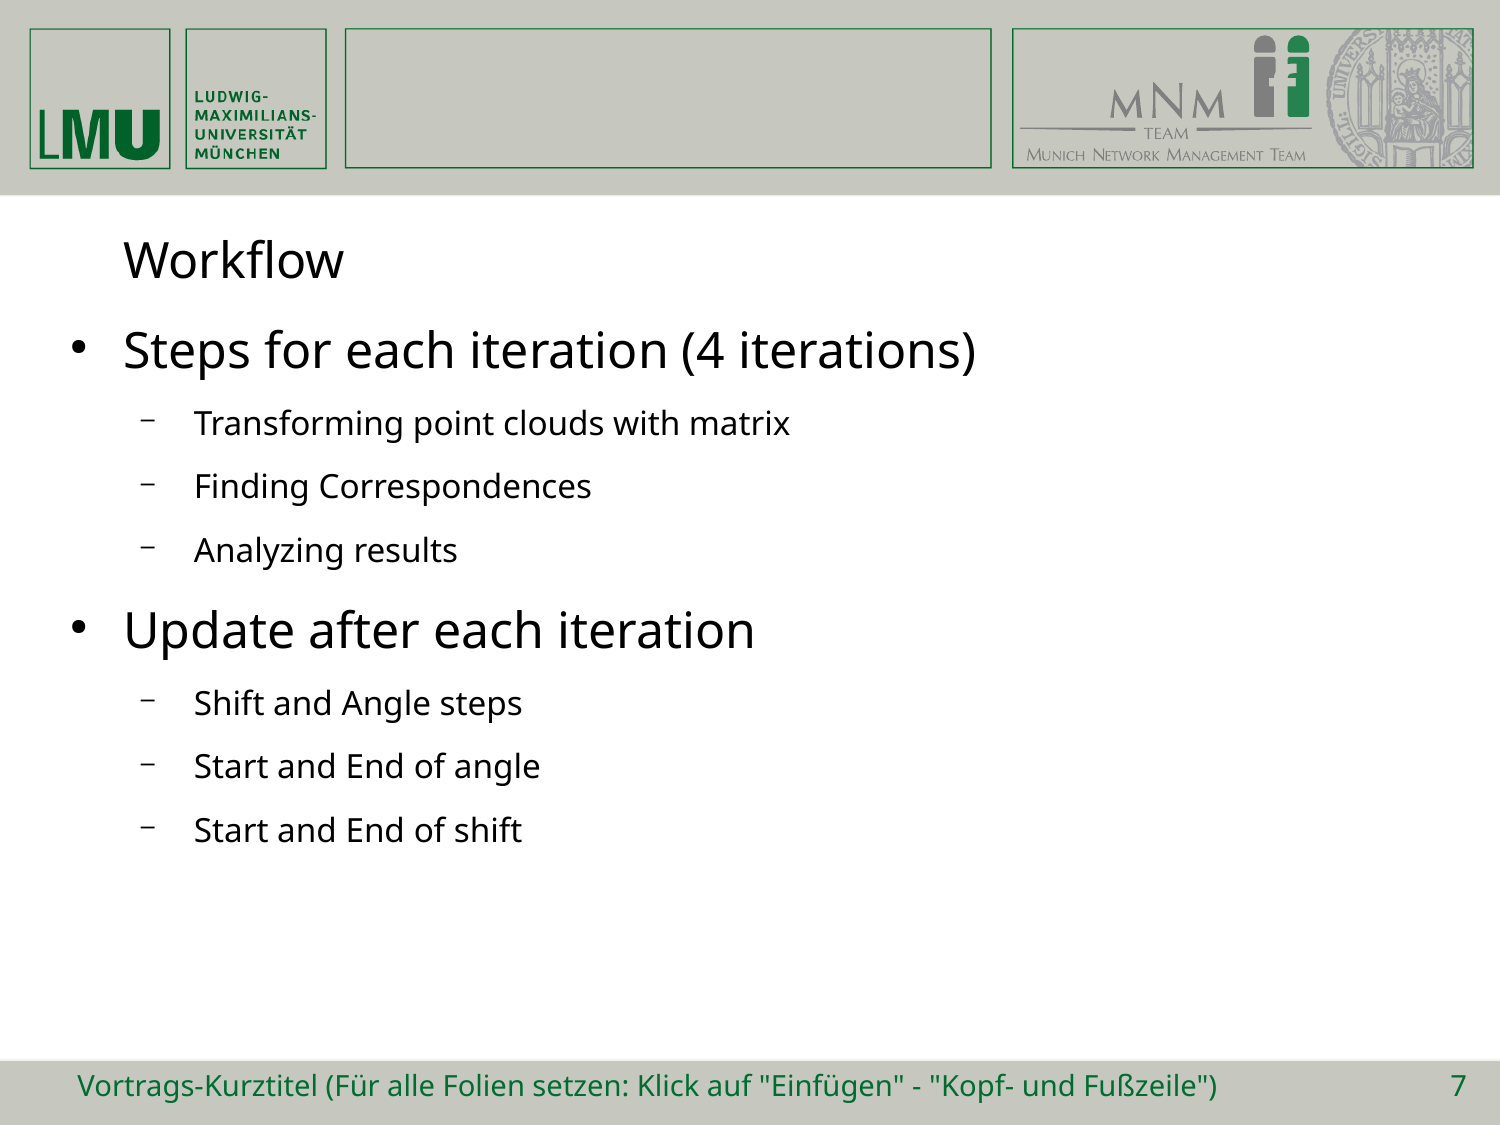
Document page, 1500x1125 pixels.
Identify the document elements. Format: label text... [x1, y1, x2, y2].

picture [0, 1059, 1500, 1125]
footer Vortrags-Kurztitel (Für alle Folien setzen: Klick auf "Einfügen" - "Kopf- und Fußzeile") [62, 1059, 1331, 1108]
picture [0, 0, 1500, 196]
title [339, 101, 987, 177]
list Workflow Steps for each iteration (4 iterations) Transforming point clouds with matrix Finding Correspondences Analyzing results Update after each iteration Shift and Angle steps Start and End of angle Start and End of shift [37, 221, 1459, 1025]
slide_number <number> [1352, 1059, 1483, 1108]
